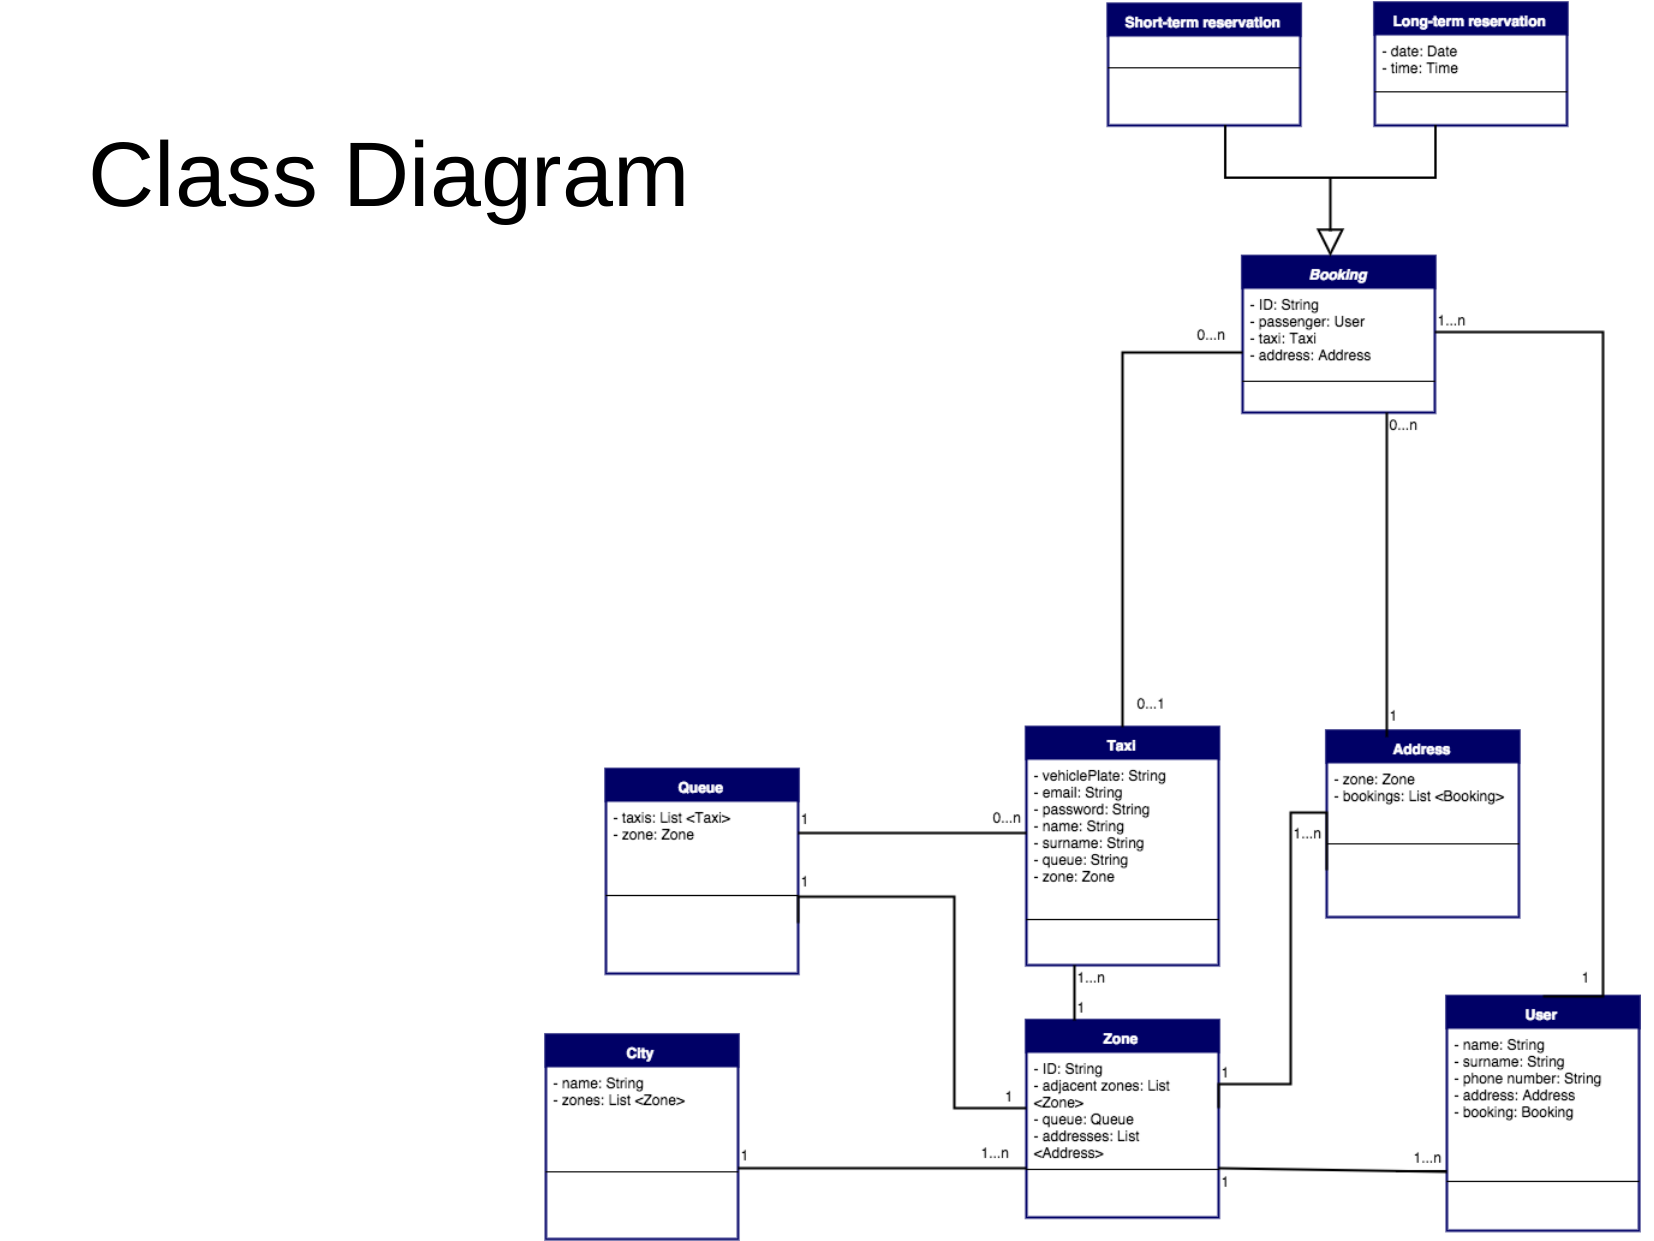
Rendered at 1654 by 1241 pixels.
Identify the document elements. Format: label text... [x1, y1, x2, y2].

title Class Diagram [35, 70, 745, 278]
picture [543, 0, 1641, 1241]
